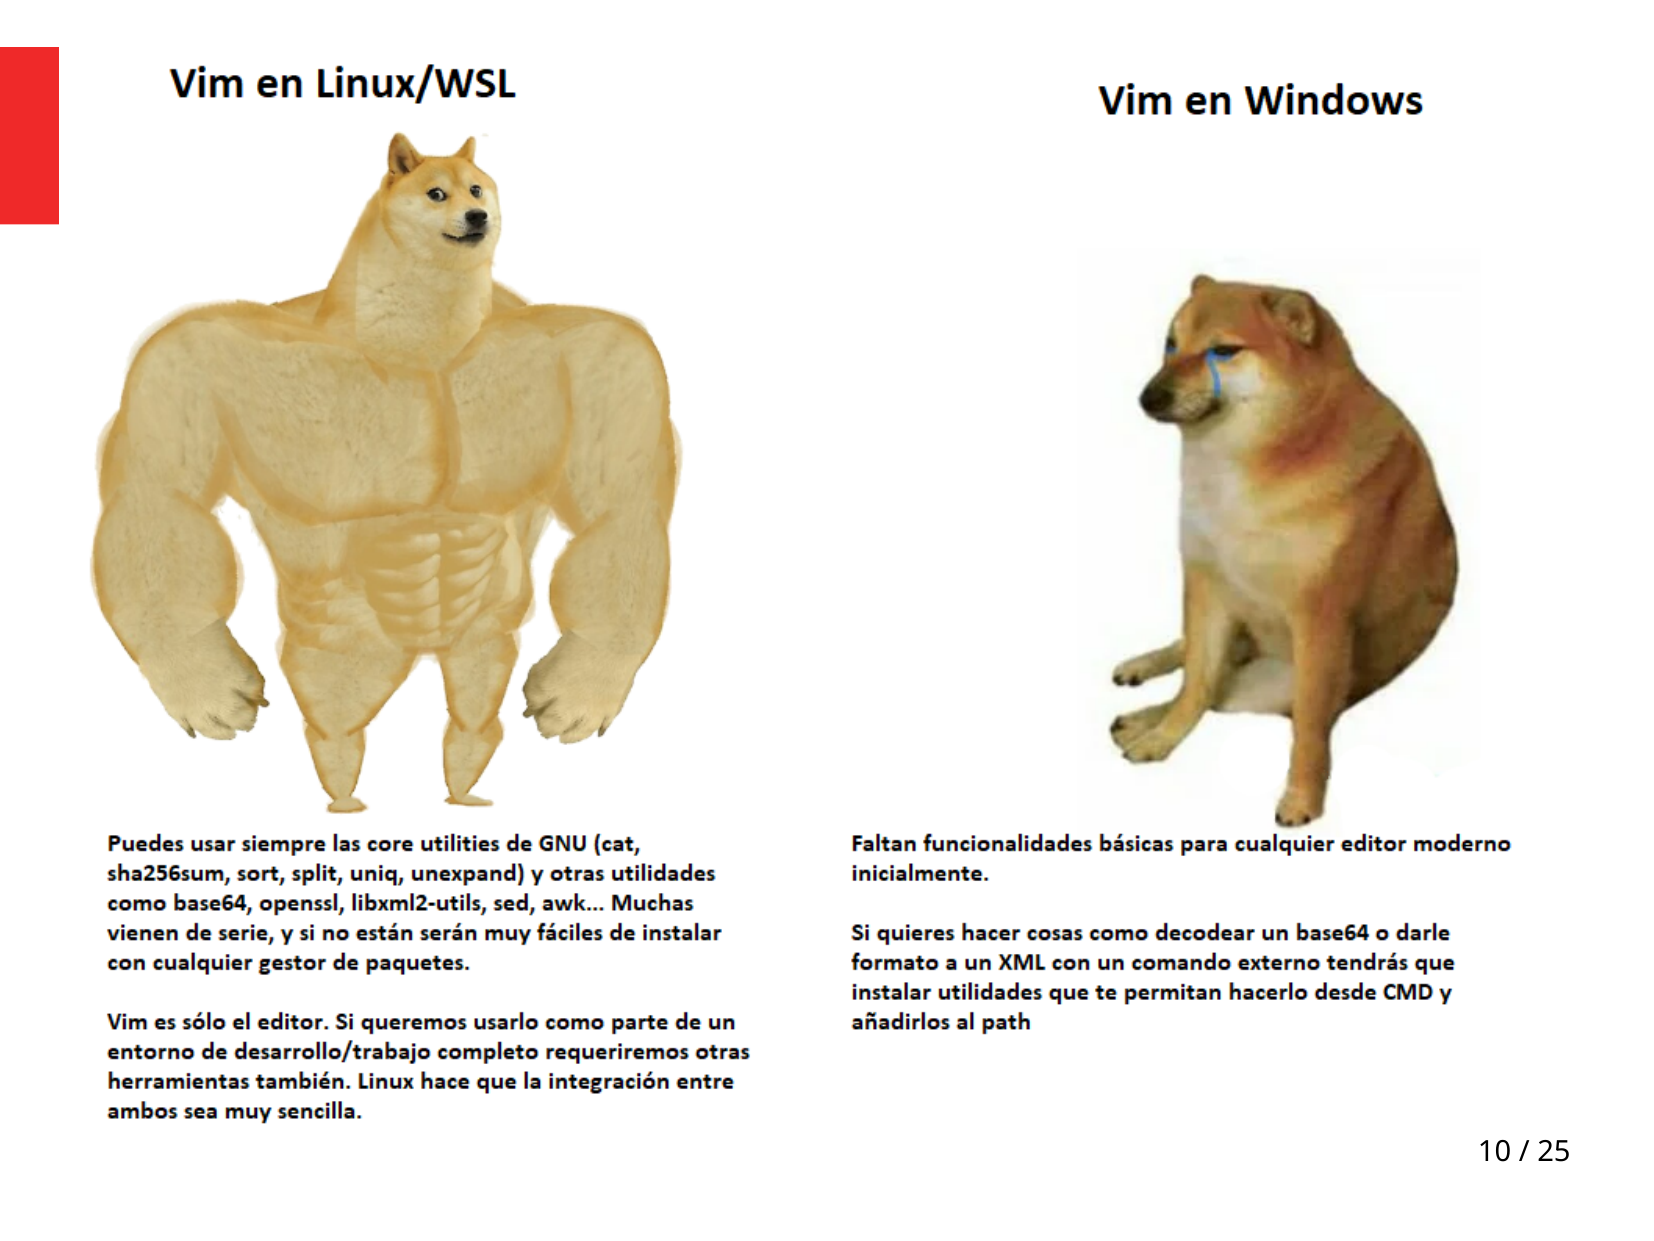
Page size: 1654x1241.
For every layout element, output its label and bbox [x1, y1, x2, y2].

picture [59, 0, 1524, 1126]
